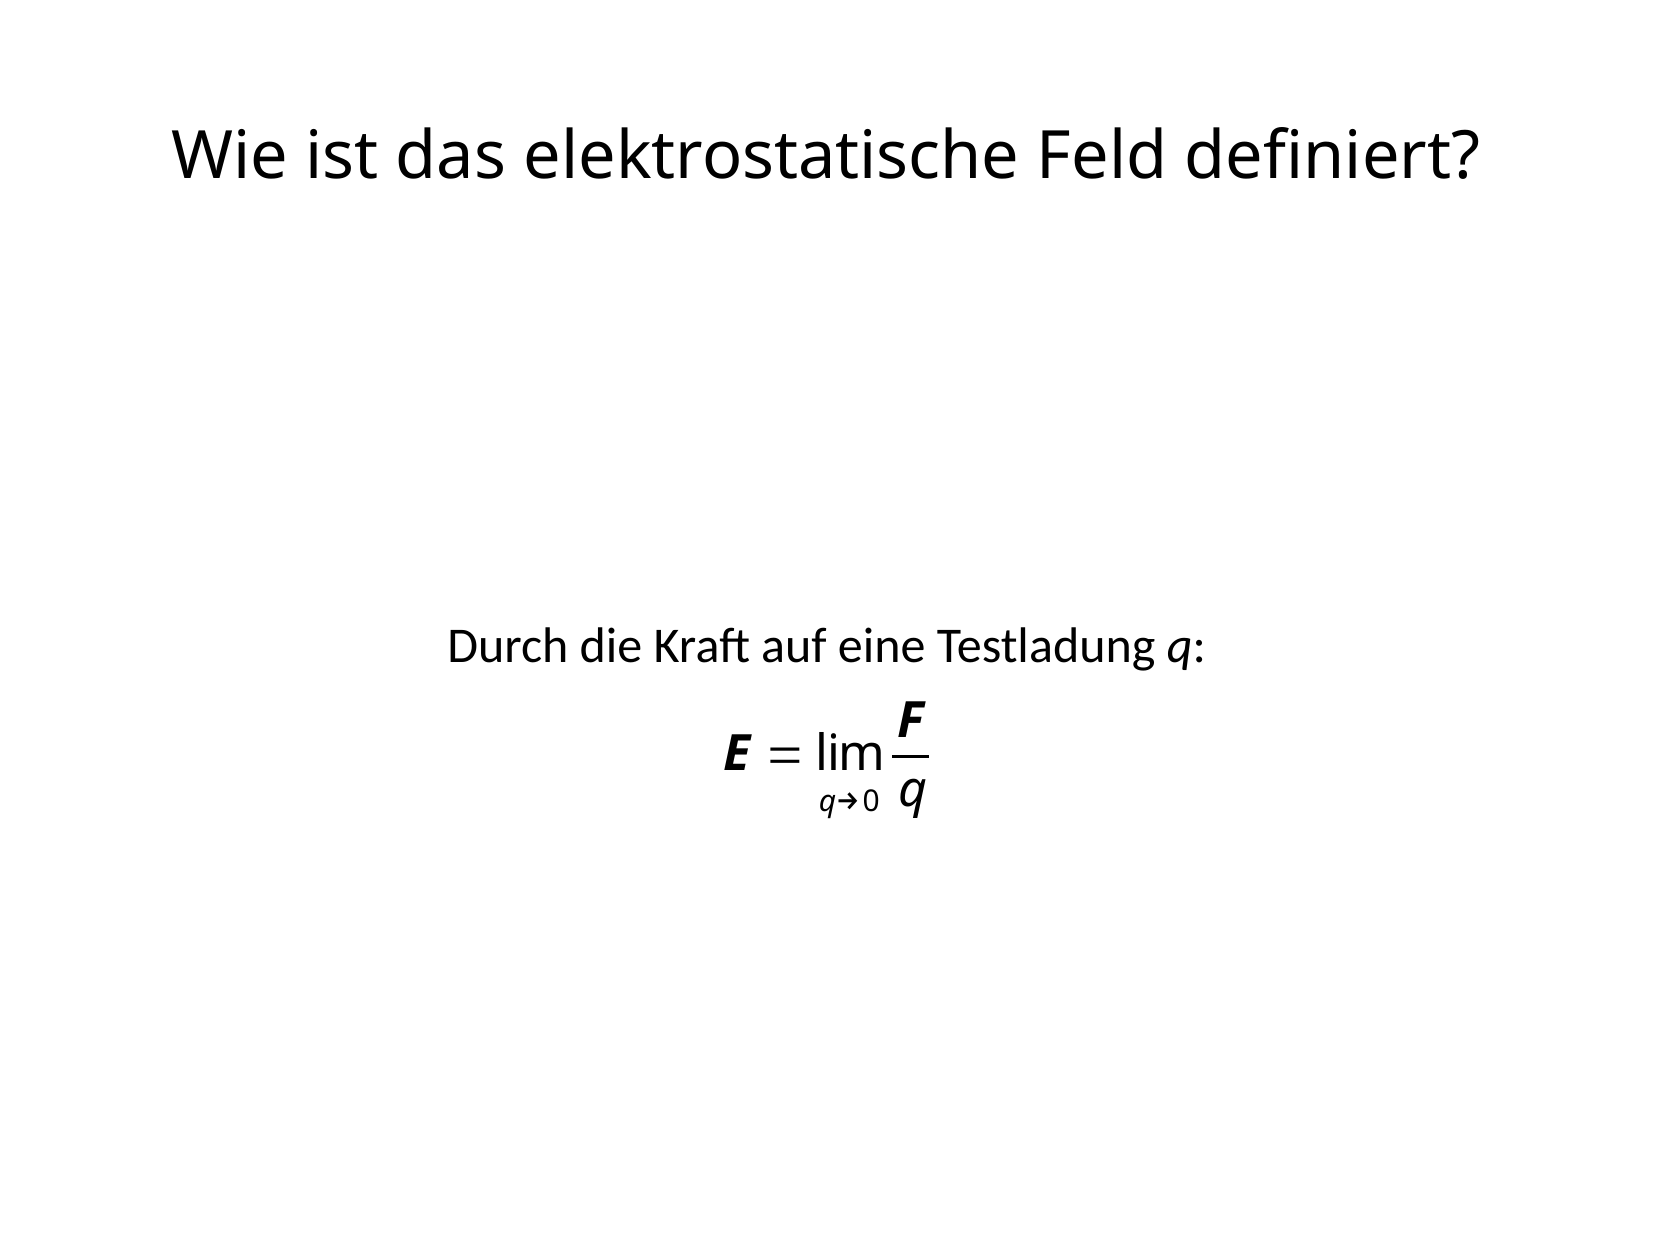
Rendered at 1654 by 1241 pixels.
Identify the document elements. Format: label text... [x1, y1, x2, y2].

subtitle Durch die Kraft auf eine Testladung q: [82, 290, 1571, 1010]
chart [715, 691, 938, 821]
title Wie ist das elektrostatische Feld definiert? [82, 49, 1571, 257]
